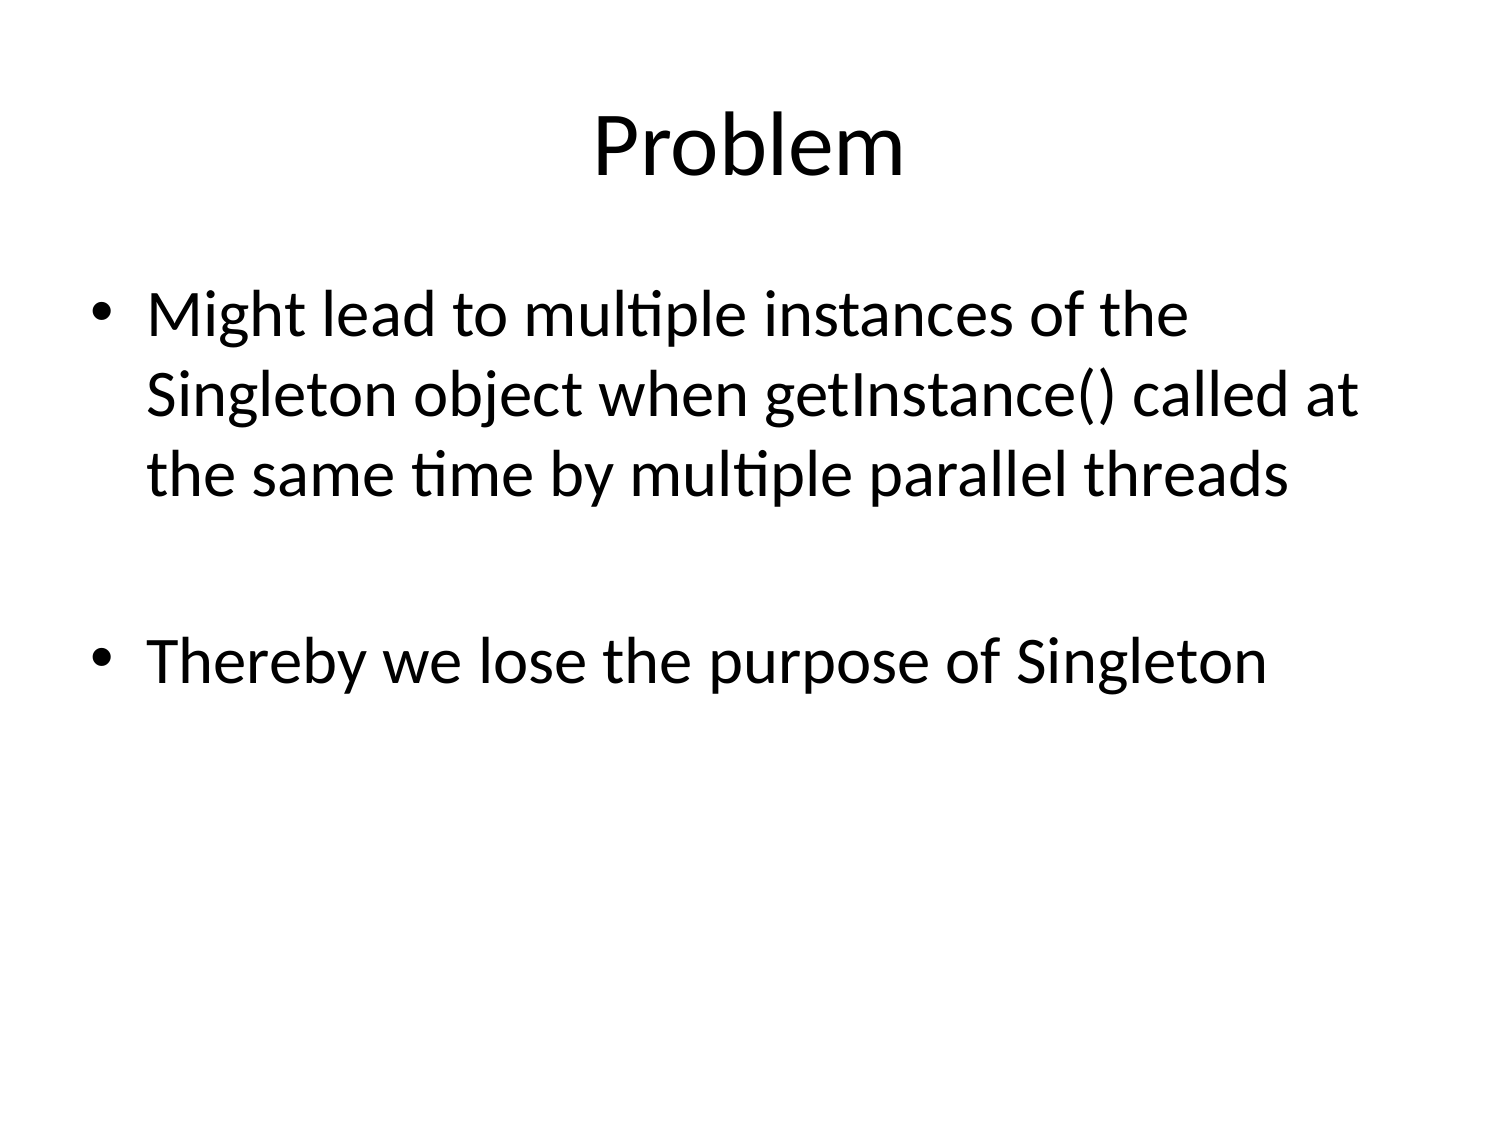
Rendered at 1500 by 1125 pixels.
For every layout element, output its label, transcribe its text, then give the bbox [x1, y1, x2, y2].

list Might lead to multiple instances of the Singleton object when getInstance() called at the same time by multiple parallel threads Thereby we lose the purpose of Singleton [75, 262, 1425, 1005]
title Problem [75, 45, 1425, 233]
